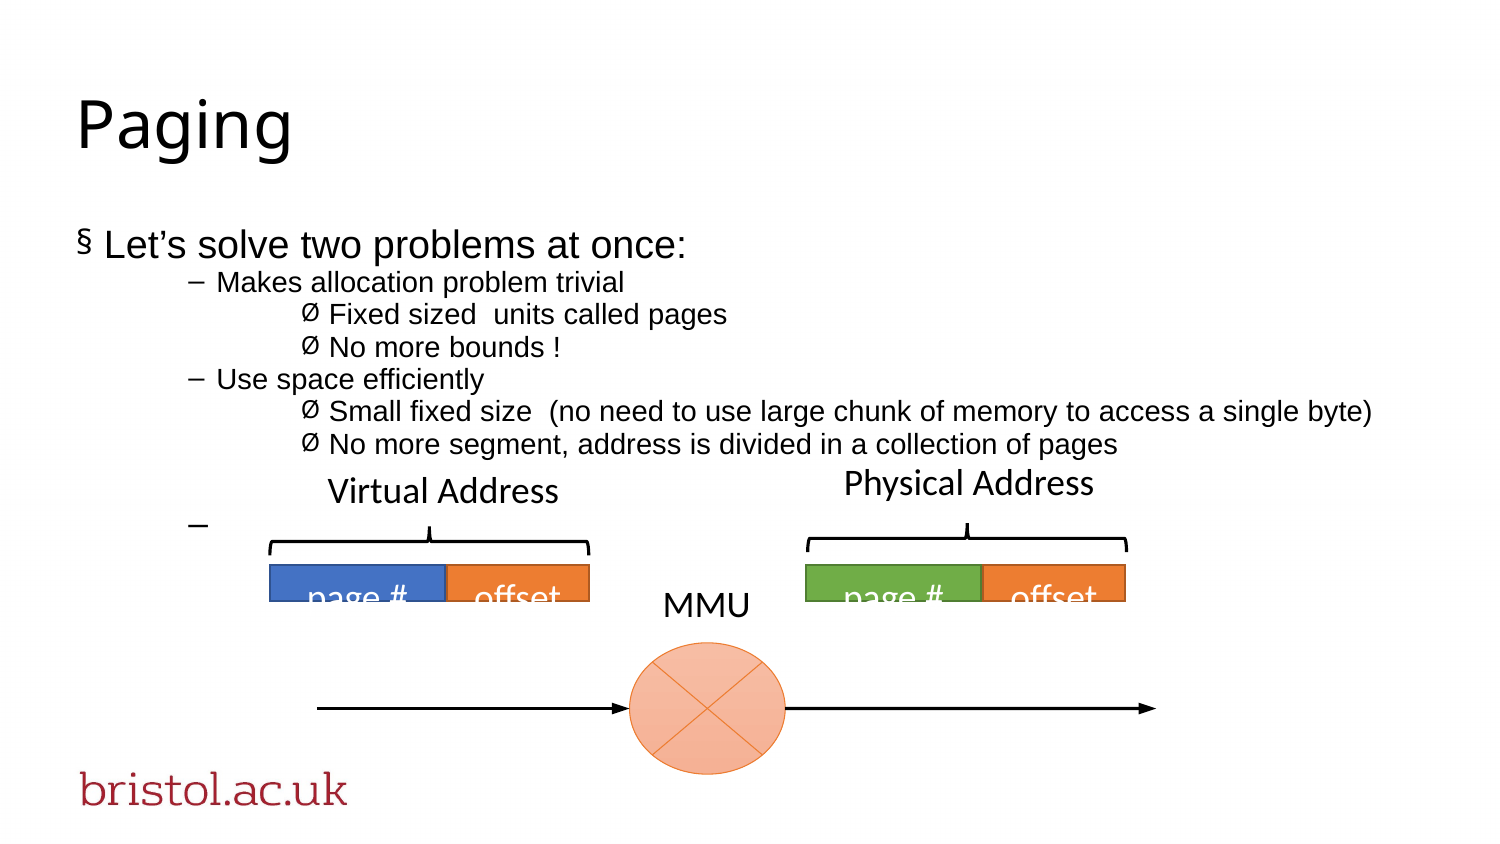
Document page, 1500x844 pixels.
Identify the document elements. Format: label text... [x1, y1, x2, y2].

text_box offset [983, 565, 1125, 601]
text_box page # [270, 565, 445, 601]
text_box Physical Address [828, 450, 1113, 512]
text_box MMU [647, 572, 767, 633]
text_box page # [806, 565, 981, 601]
text_box [629, 642, 786, 775]
list Let’s solve two problems at once: Makes allocation problem trivial Fixed sized units called pages No more bounds ! Use space efficiently Small fixed size (no need to use large chunk of memory to access a single byte) No more segment, address is divided in a collection of pages [60, 224, 1440, 699]
text_box Virtual Address [312, 458, 578, 520]
text_box offset [447, 565, 589, 601]
title Paging [60, 44, 1440, 209]
